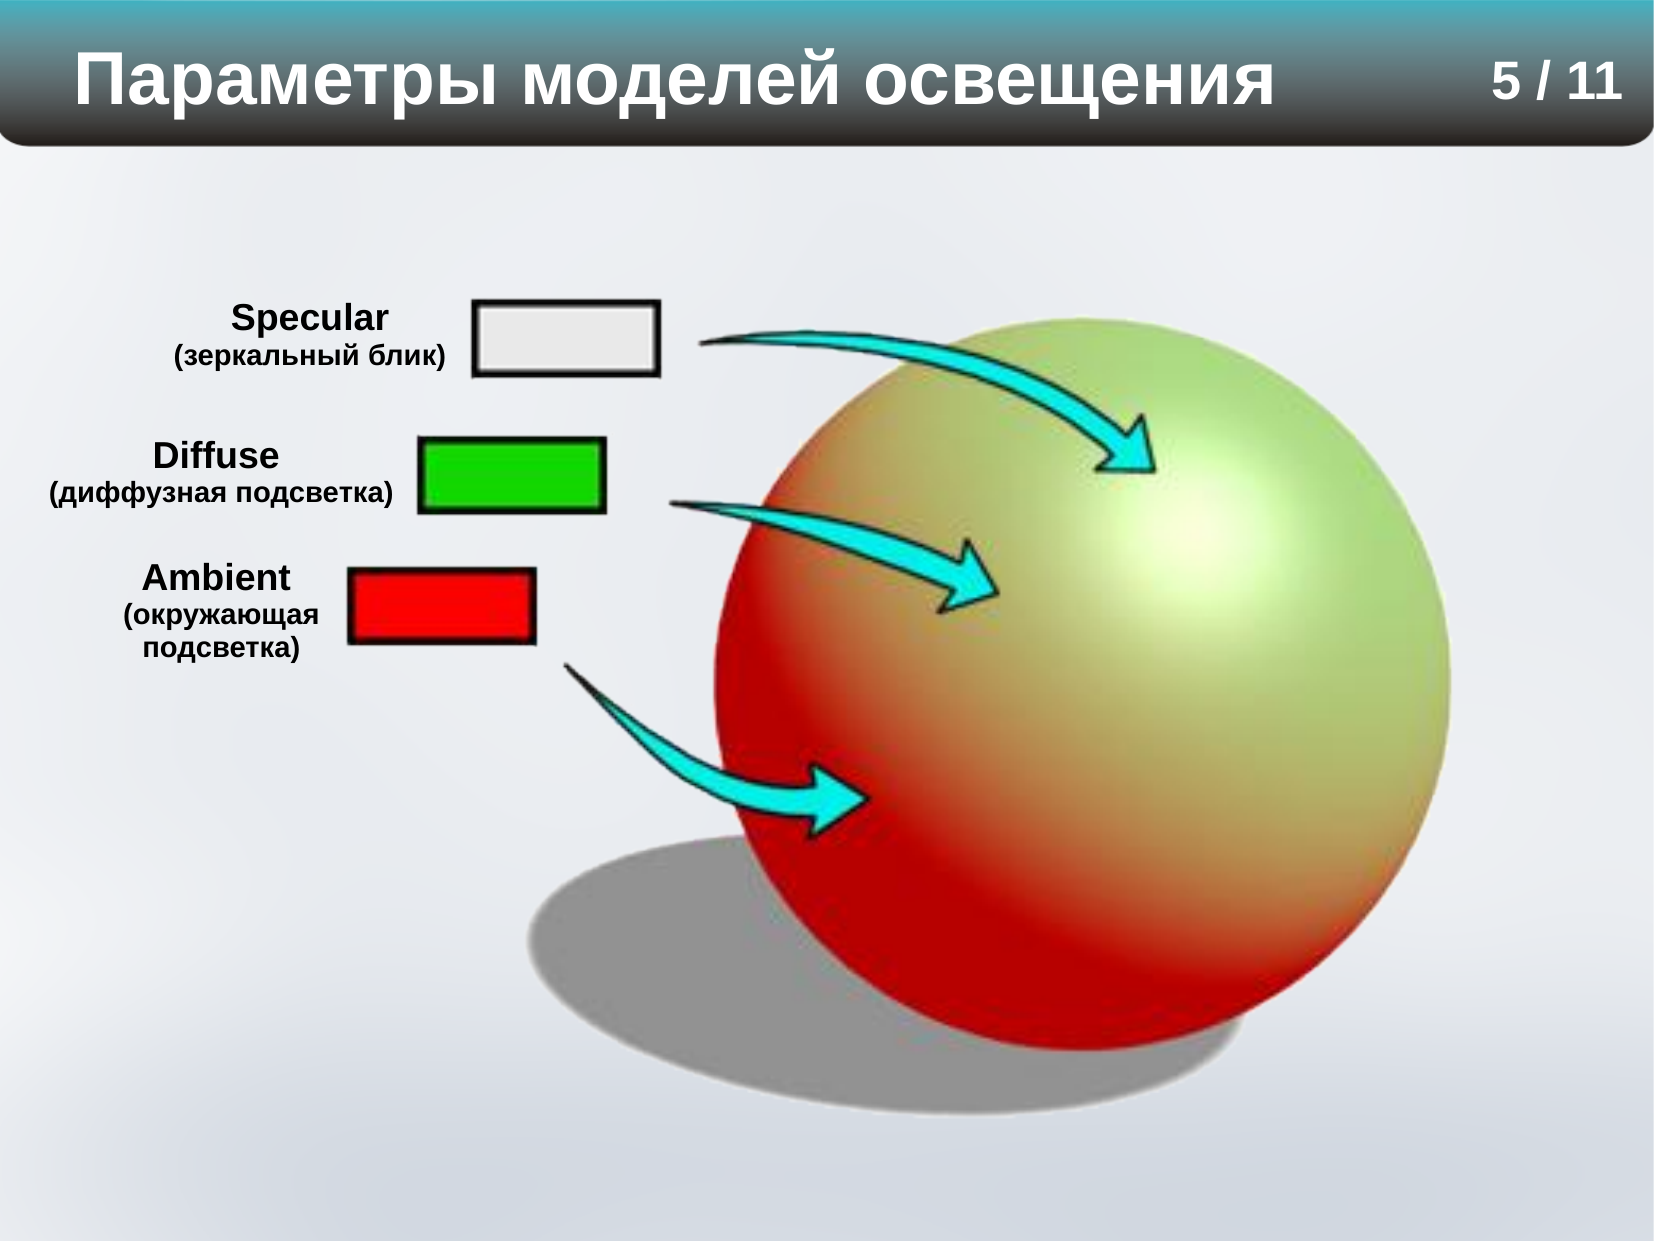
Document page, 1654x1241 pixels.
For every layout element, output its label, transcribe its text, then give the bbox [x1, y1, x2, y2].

text_box Ambient (окружающая подсветка) [29, 549, 414, 672]
text_box Diffuse (диффузная подсветка) [29, 426, 414, 517]
text_box <number> / 11 [1476, 42, 1654, 179]
text_box Параметры моделей освещения [59, 29, 1359, 129]
picture [0, 0, 1654, 1241]
text_box Specular (зеркальный блик) [118, 289, 502, 379]
